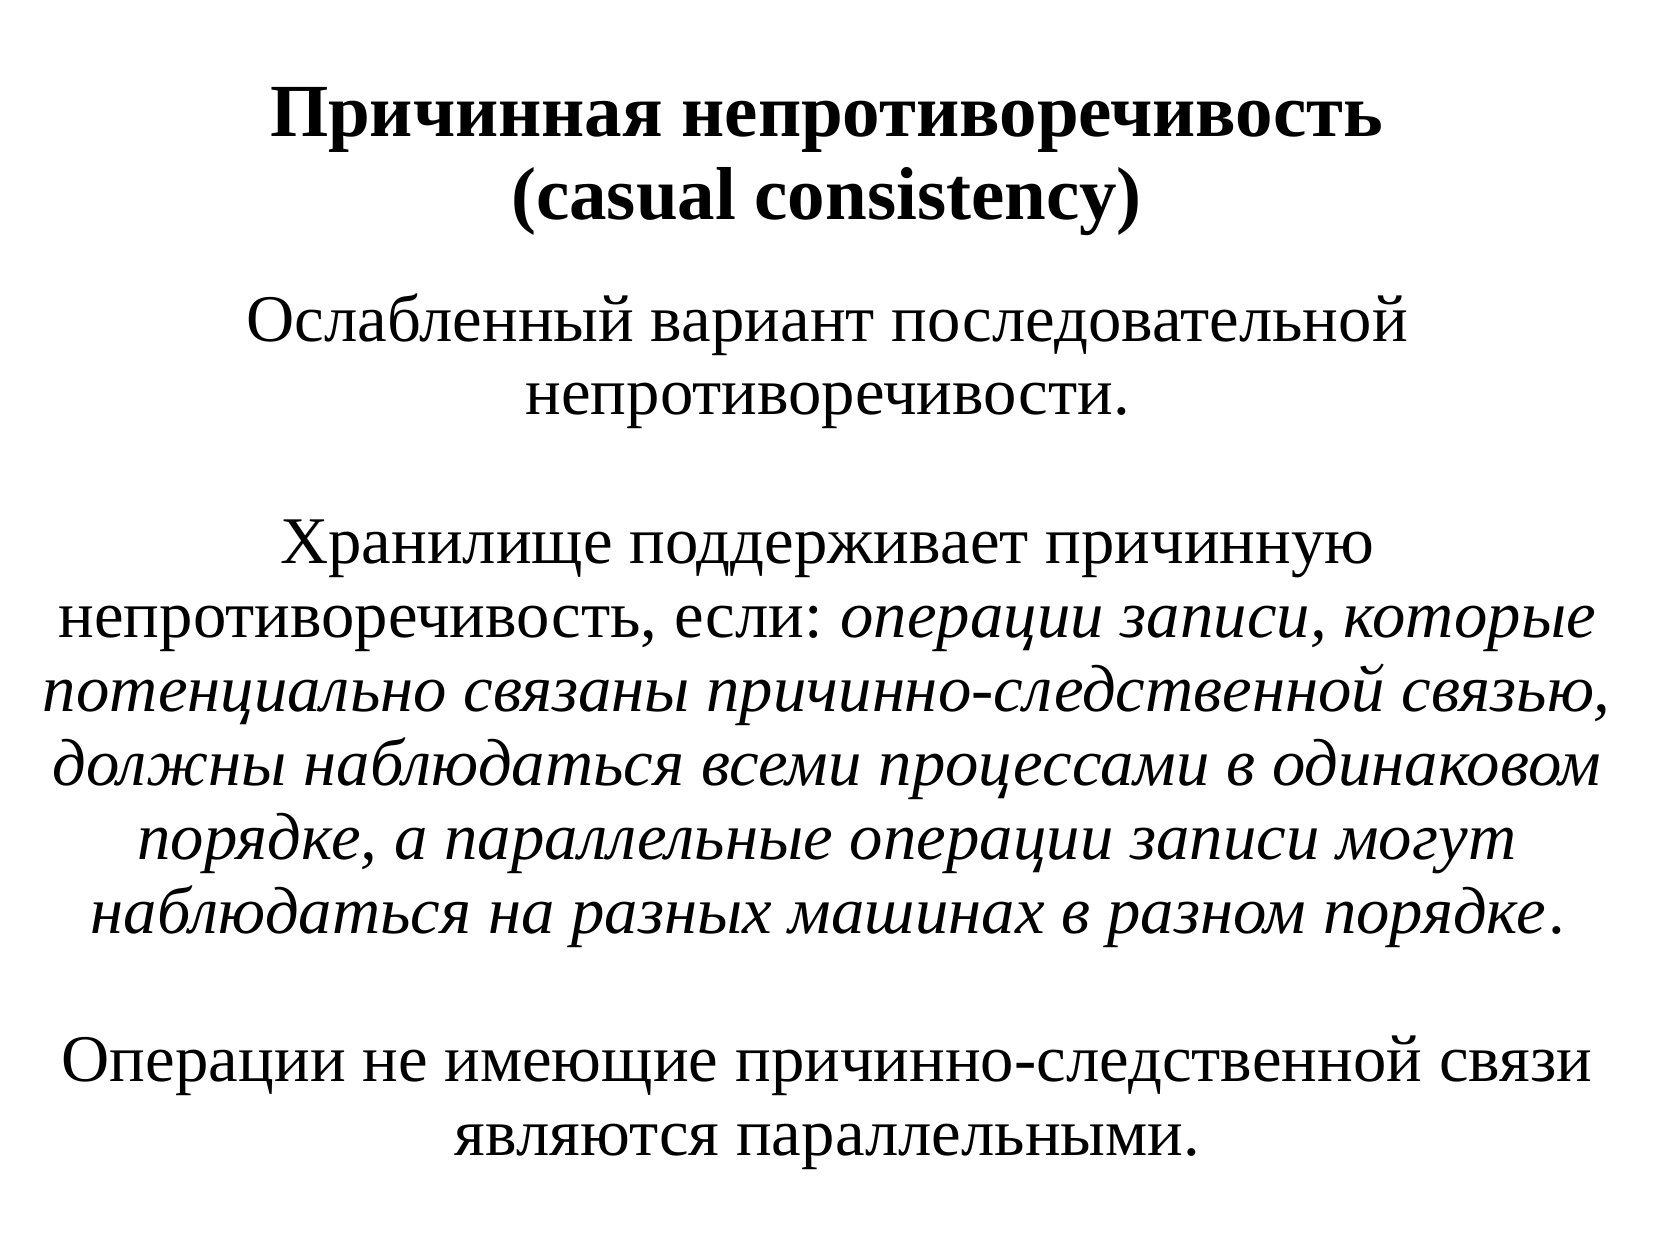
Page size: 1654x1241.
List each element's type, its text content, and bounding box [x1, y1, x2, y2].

title Причинная непротиворечивость (casual consistency) [82, 49, 1571, 236]
text_box Ослабленный вариант последовательной непротиворечивости. Хранилище поддерживает причинную непротиворечивость, если: операции записи, которые потенциально связаны причинно-следственной связью, должны наблюдаться всеми процессами в одинаковом порядке, а параллельные операции записи могут наблюдаться на разных машинах в разном порядке. Операции не имеющие причинно-следственной связи являются параллельными. [30, 236, 1626, 1215]
